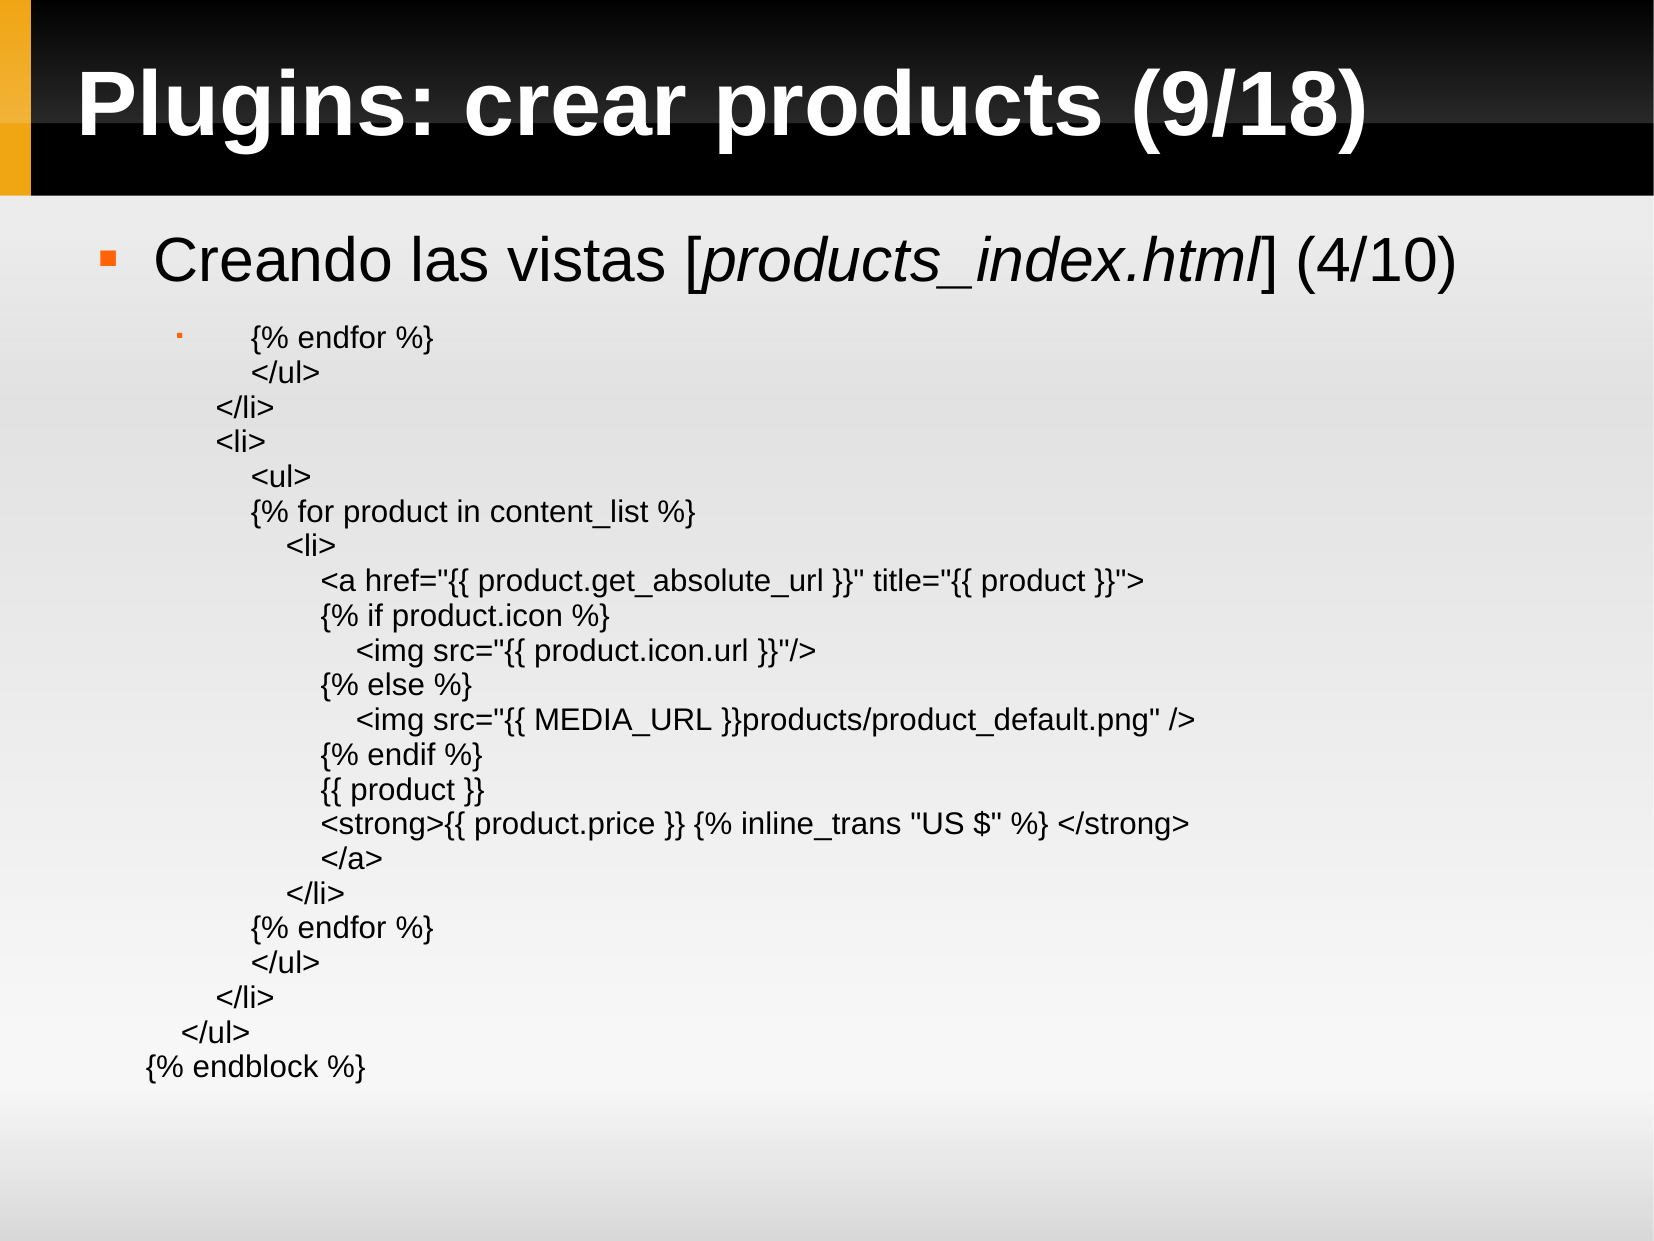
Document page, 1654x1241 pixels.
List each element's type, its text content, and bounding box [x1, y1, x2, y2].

list Creando las vistas [products_index.html] (4/10) [82, 225, 1571, 1044]
text_box {% endfor %} </ul> </li> <li> <ul> {% for product in content_list %} <li> <a href="{{ product.get_absolute_url }}" title="{{ product }}"> {% if product.icon %} <img src="{{ product.icon.url }}"/> {% else %} <img src="{{ MEDIA_URL }}products/product_default.png" /> {% endif %} {{ product }} <strong>{{ product.price }} {% inline_trans "US $" %} </strong> </a> </li> {% endfor %} </ul> </li> </ul> {% endblock %} [130, 312, 1654, 1241]
title Plugins: crear products (9/18) [76, 0, 1565, 208]
picture [0, 0, 1654, 1241]
